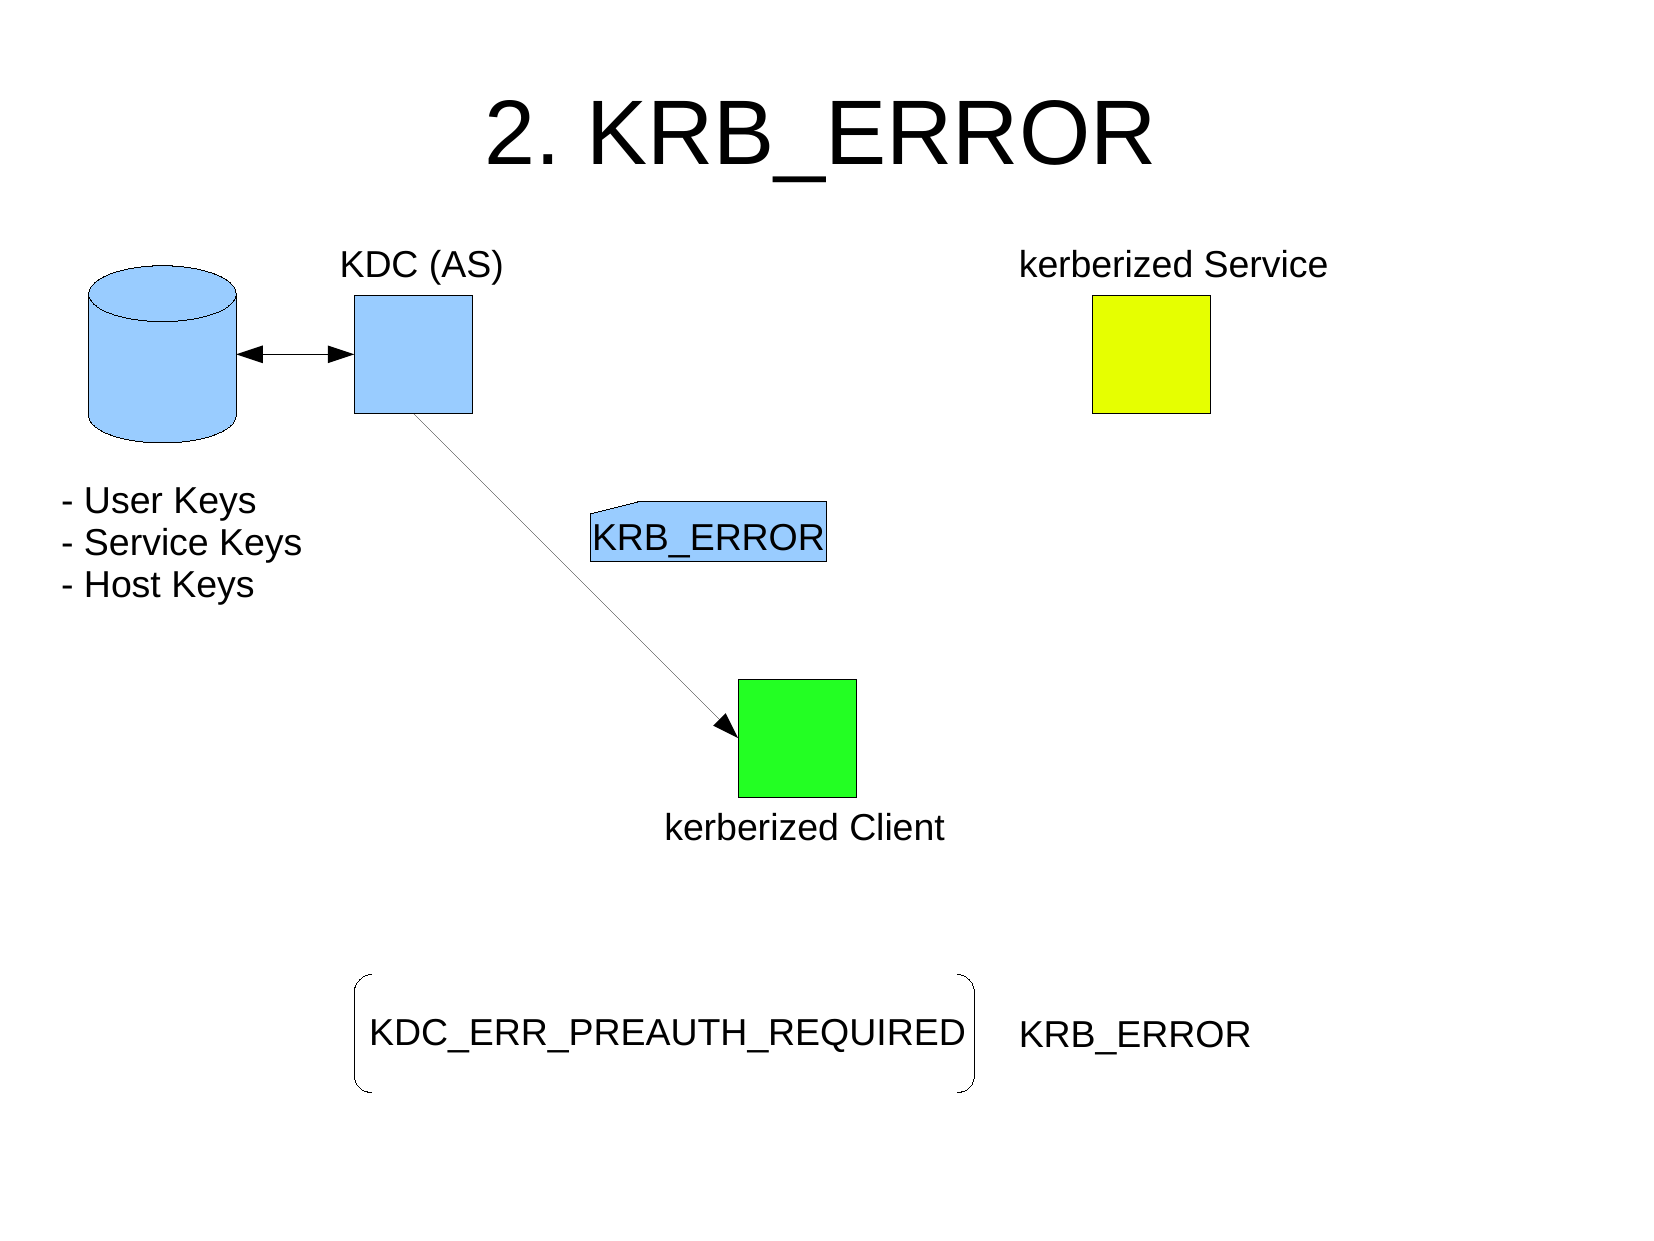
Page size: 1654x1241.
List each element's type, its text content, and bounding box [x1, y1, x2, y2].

text_box - User Keys - Service Keys - Host Keys [46, 472, 314, 614]
text_box KRB_ERROR [590, 501, 827, 562]
title 2. KRB_ERROR [76, 29, 1565, 237]
text_box KRB_ERROR [1003, 1006, 1263, 1063]
text_box KDC_ERR_PREAUTH_REQUIRED [355, 1003, 970, 1061]
text_box [1092, 295, 1211, 414]
text_box [738, 679, 857, 798]
text_box kerberized Client [649, 799, 1004, 857]
text_box [354, 295, 473, 414]
text_box [88, 265, 237, 443]
text_box kerberized Service [1003, 236, 1359, 294]
text_box KDC (AS) [324, 236, 516, 294]
